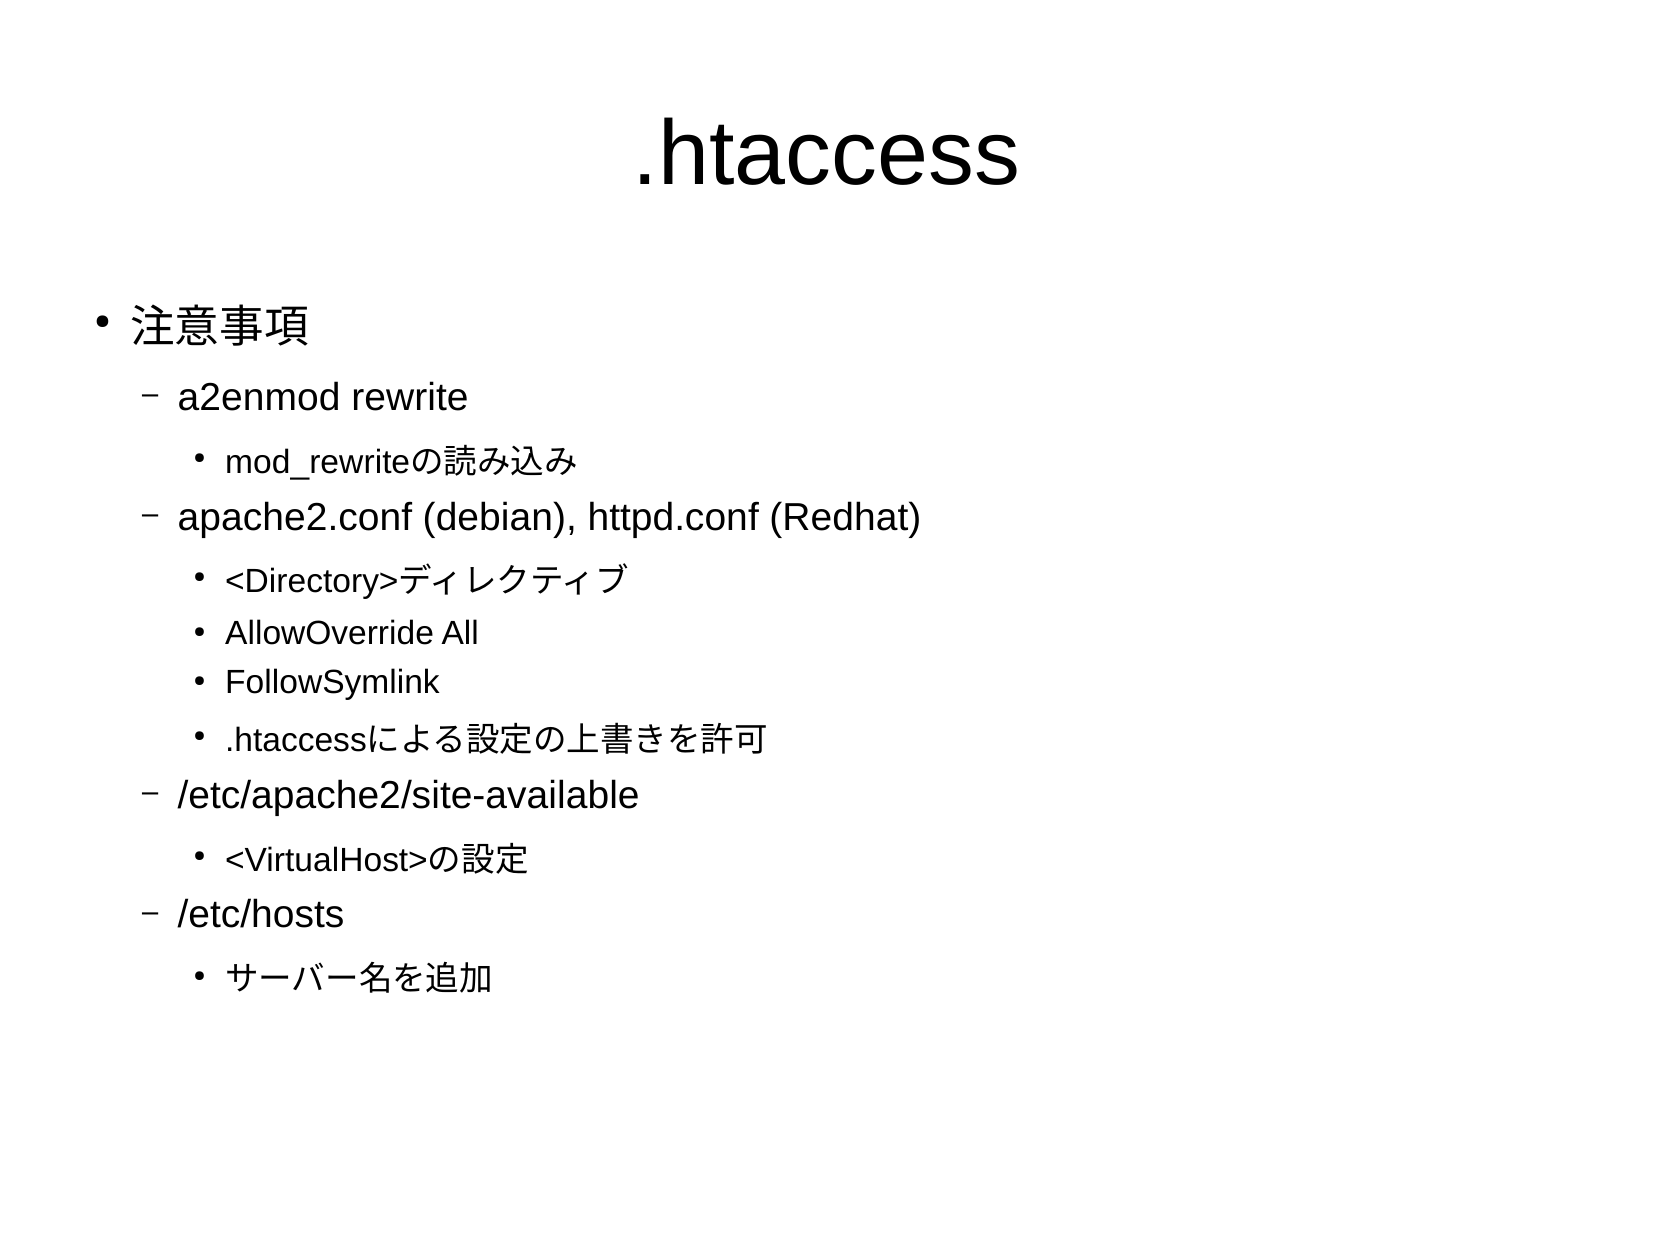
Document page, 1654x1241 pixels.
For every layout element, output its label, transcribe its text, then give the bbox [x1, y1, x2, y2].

title .htaccess [82, 49, 1571, 257]
list 注意事項 a2enmod rewrite mod_rewriteの読み込み apache2.conf (debian), httpd.conf (Redhat) <Directory>ディレクティブ AllowOverride All FollowSymlink .htaccessによる設定の上書きを許可 /etc/apache2/site-available <VirtualHost>の設定 /etc/hosts サーバー名を追加 [82, 290, 1571, 1010]
